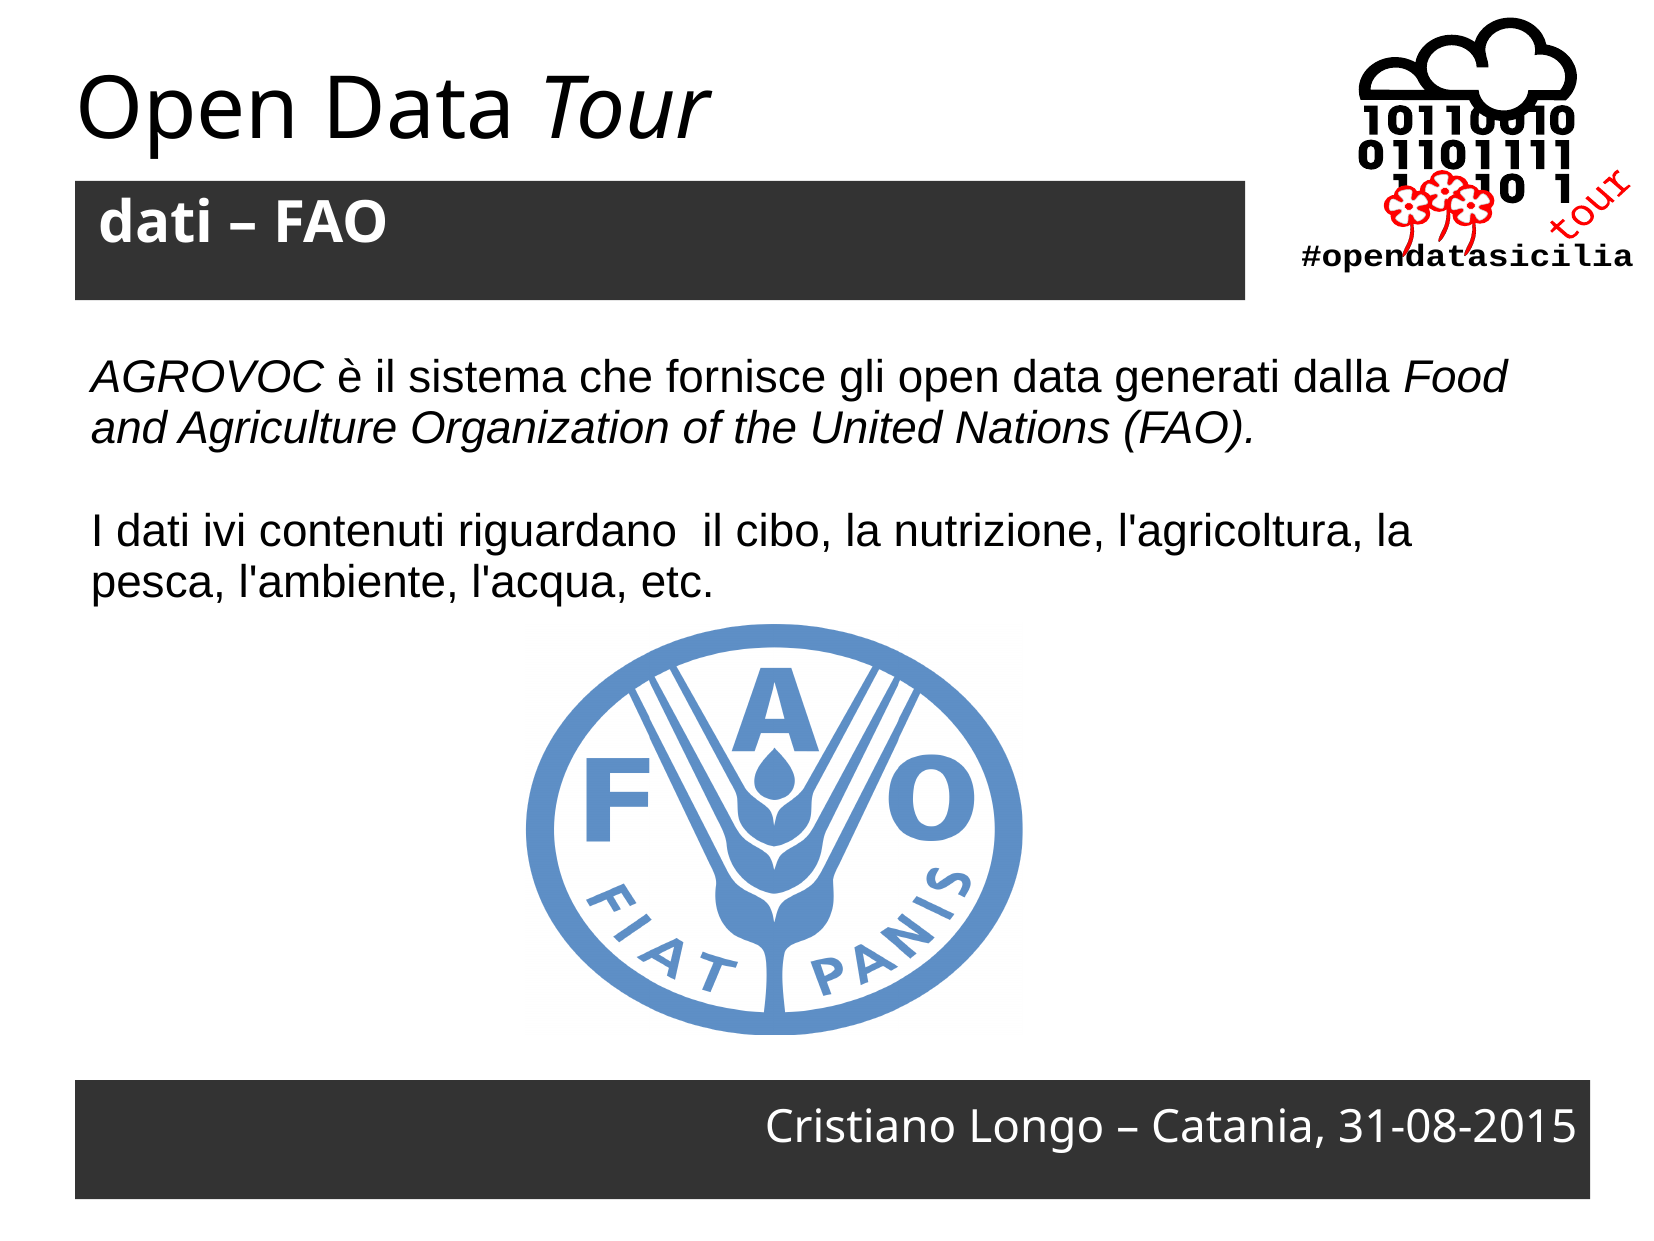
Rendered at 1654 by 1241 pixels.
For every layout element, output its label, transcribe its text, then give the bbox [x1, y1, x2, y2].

picture [1302, 17, 1633, 273]
list Cristiano Longo – Catania, 31-08-2015 [75, 1080, 1591, 1200]
text_box AGROVOC è il sistema che fornisce gli open data generati dalla Food and Agriculture Organization of the United Nations (FAO). I dati ivi contenuti riguardano il cibo, la nutrizione, l'agricoltura, la pesca, l'ambiente, l'acqua, etc. [76, 343, 1546, 616]
picture [525, 622, 1023, 1036]
list Open Data Tour [75, 45, 1246, 165]
list dati – FAO [75, 180, 1246, 301]
